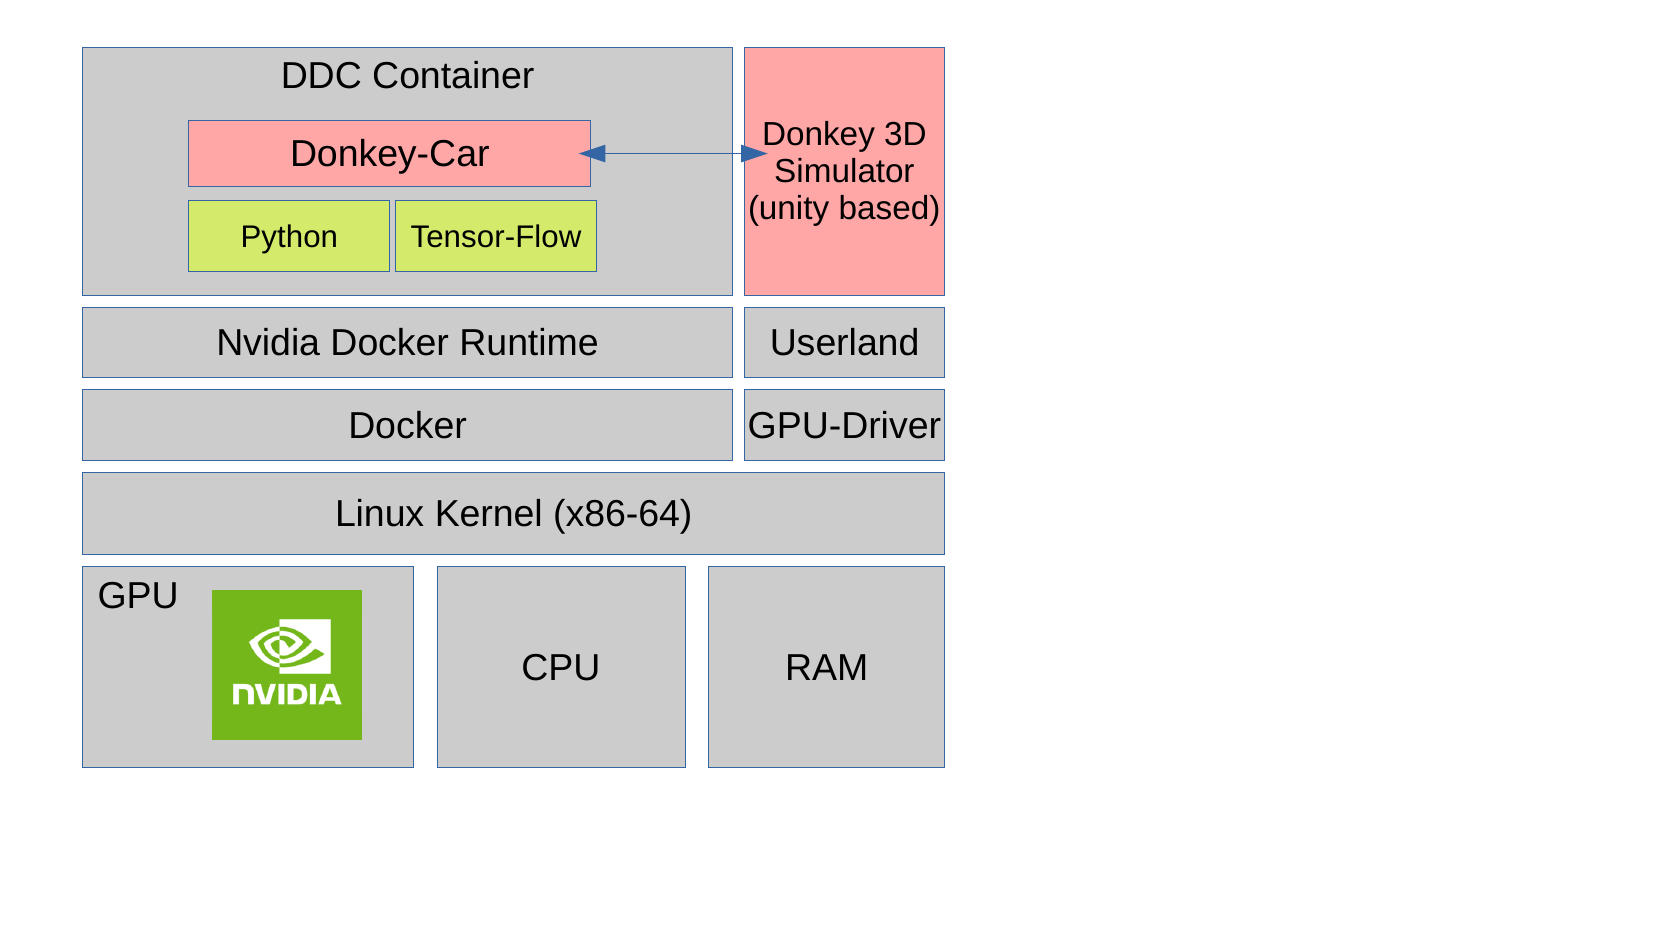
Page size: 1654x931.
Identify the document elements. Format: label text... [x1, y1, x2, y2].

text_box Linux Kernel (x86-64) [82, 472, 945, 555]
text_box GPU [82, 566, 414, 768]
text_box Nvidia Docker Runtime [82, 307, 733, 378]
text_box Donkey-Car [188, 120, 591, 187]
text_box Docker [82, 389, 733, 461]
text_box Donkey 3D Simulator (unity based) [744, 47, 945, 296]
picture [212, 590, 362, 740]
text_box CPU [437, 566, 686, 768]
text_box Tensor-Flow [395, 200, 597, 272]
text_box DDC Container [82, 47, 733, 296]
text_box Userland [744, 307, 945, 378]
text_box GPU-Driver [744, 389, 945, 461]
text_box RAM [708, 566, 945, 768]
text_box Python [188, 200, 390, 272]
